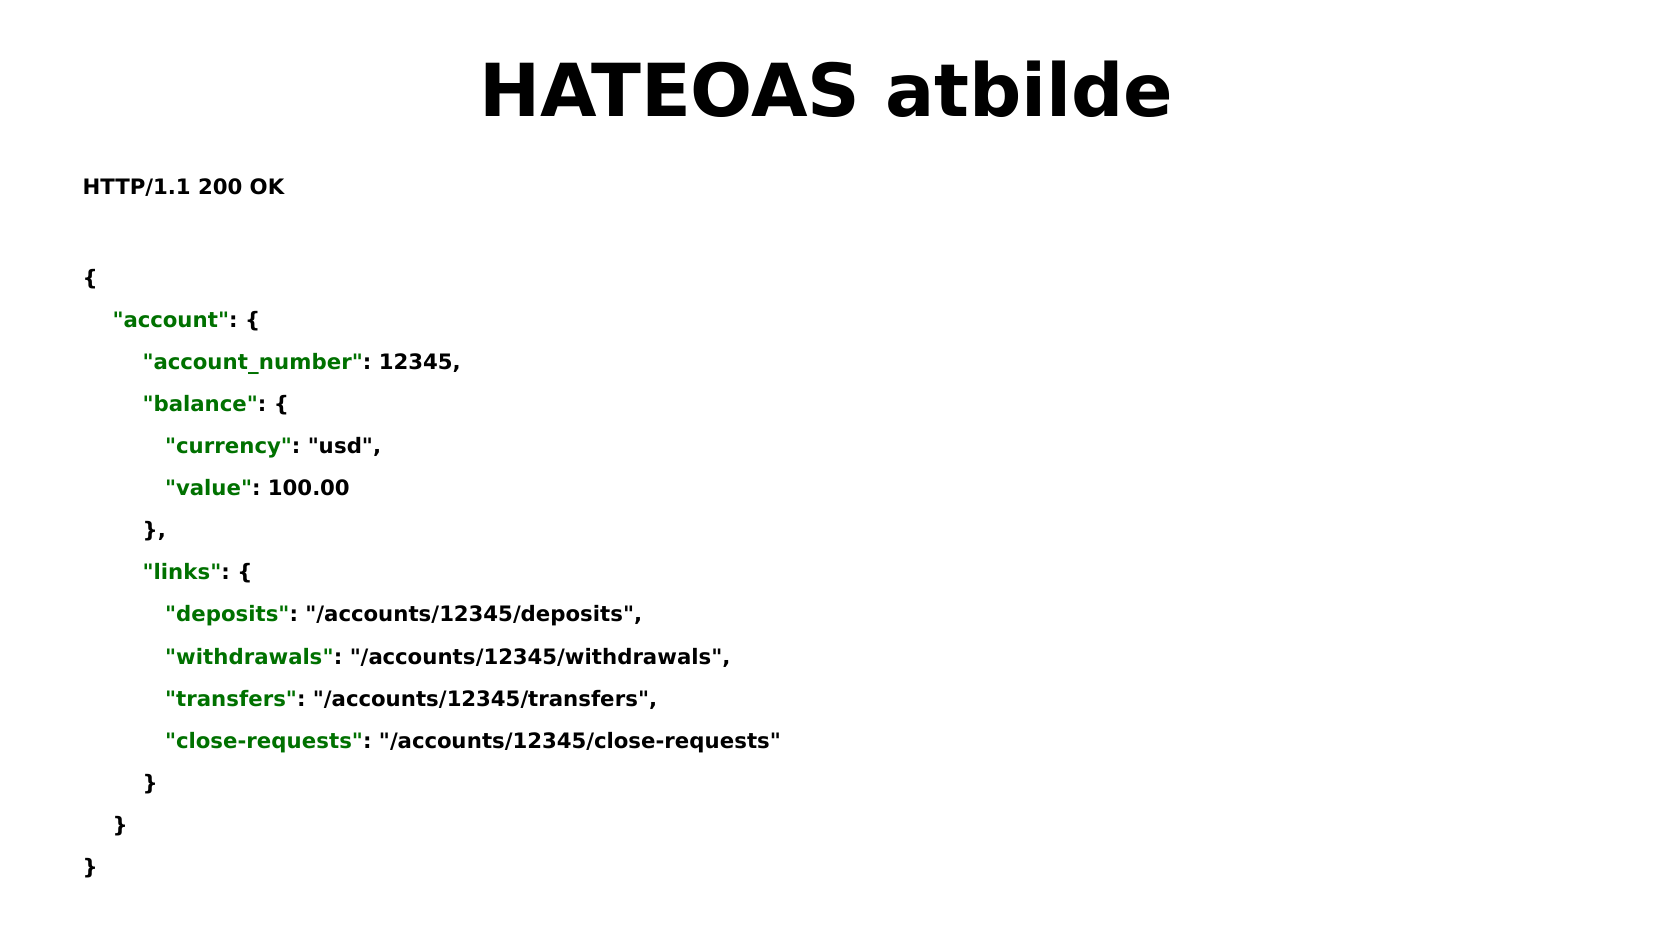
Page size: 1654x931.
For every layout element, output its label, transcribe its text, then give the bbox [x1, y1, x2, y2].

list HTTP/1.1 200 OK { "account": { "account_number": 12345, "balance": { "currency": "usd", "value": 100.00 }, "links": { "deposits": "/accounts/12345/deposits", "withdrawals": "/accounts/12345/withdrawals", "transfers": "/accounts/12345/transfers", "close-requests": "/accounts/12345/close-requests" } } } [82, 168, 1619, 889]
title HATEOAS atbilde [82, 37, 1571, 147]
